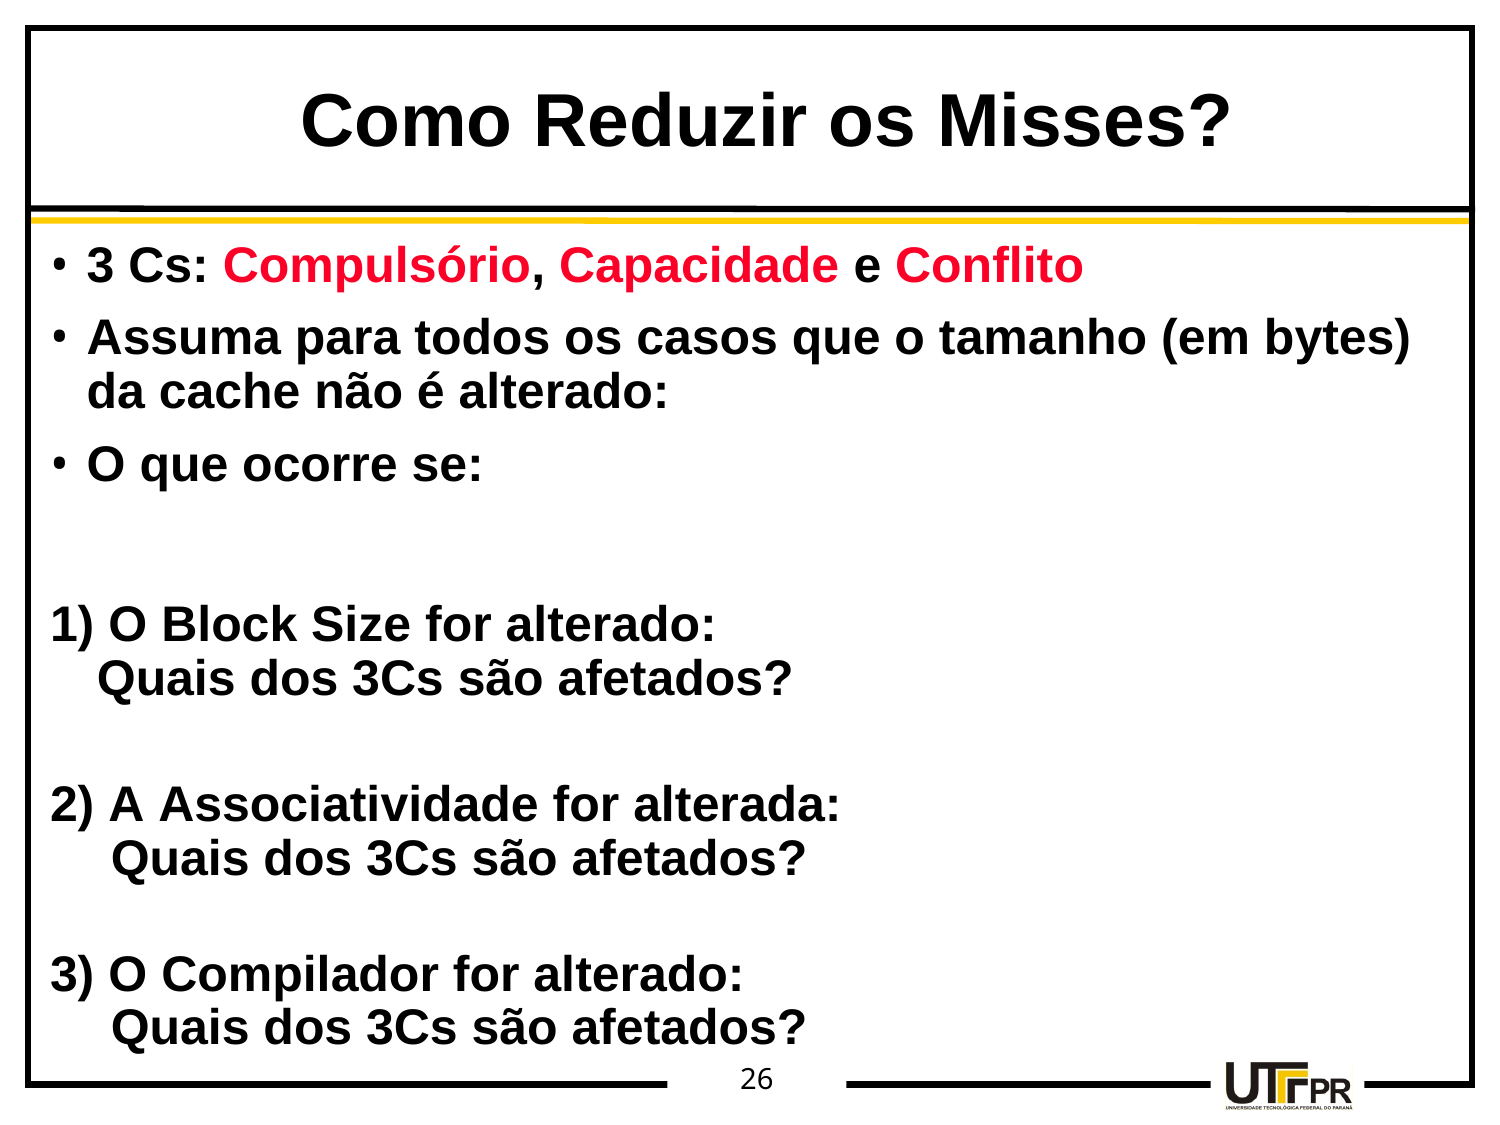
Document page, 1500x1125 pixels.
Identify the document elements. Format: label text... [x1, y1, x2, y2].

list 3 Cs: Compulsório, Capacidade e Conflito Assuma para todos os casos que o tamanho (em bytes) da cache não é alterado: O que ocorre se: 1) O Block Size for alterado: Quais dos 3Cs são afetados? 2) A Associatividade for alterada: Quais dos 3Cs são afetados? 3) O Compilador for alterado: Quais dos 3Cs são afetados? [35, 231, 1465, 1063]
title Como Reduzir os Misses? [29, 35, 1477, 207]
picture [1225, 1063, 1353, 1110]
